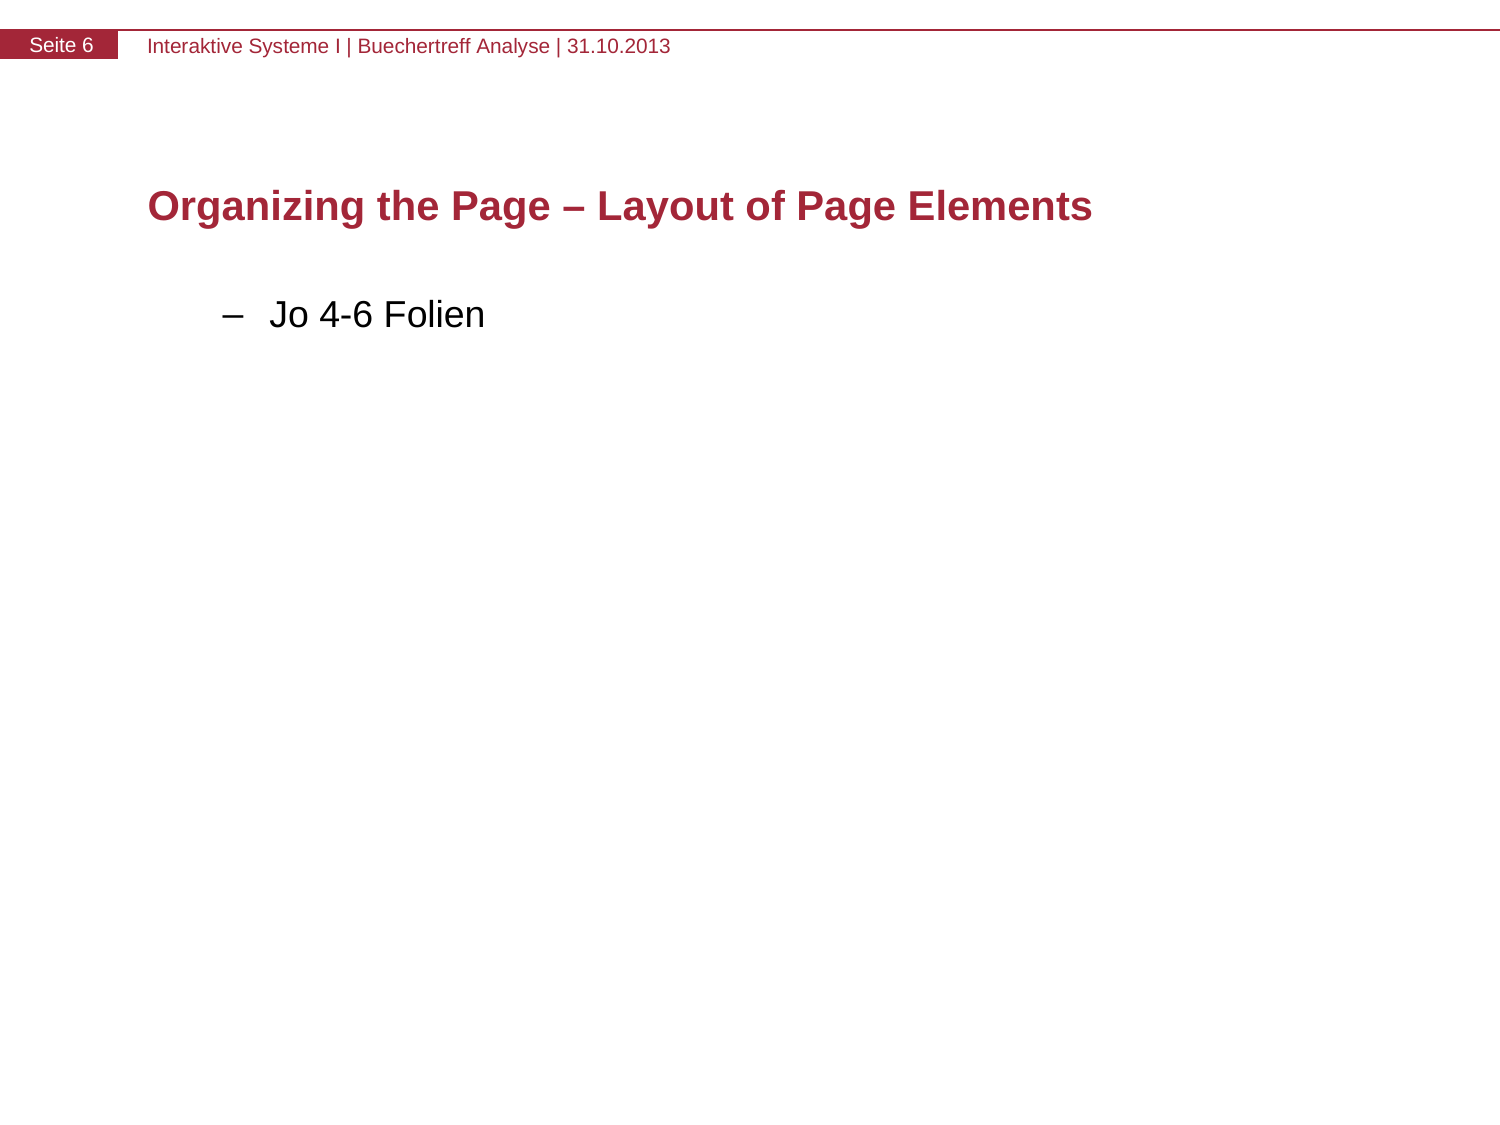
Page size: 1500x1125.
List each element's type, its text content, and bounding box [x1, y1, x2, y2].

title Organizing the Page – Layout of Page Elements [132, 149, 1413, 258]
list Jo 4-6 Folien [132, 287, 1371, 888]
